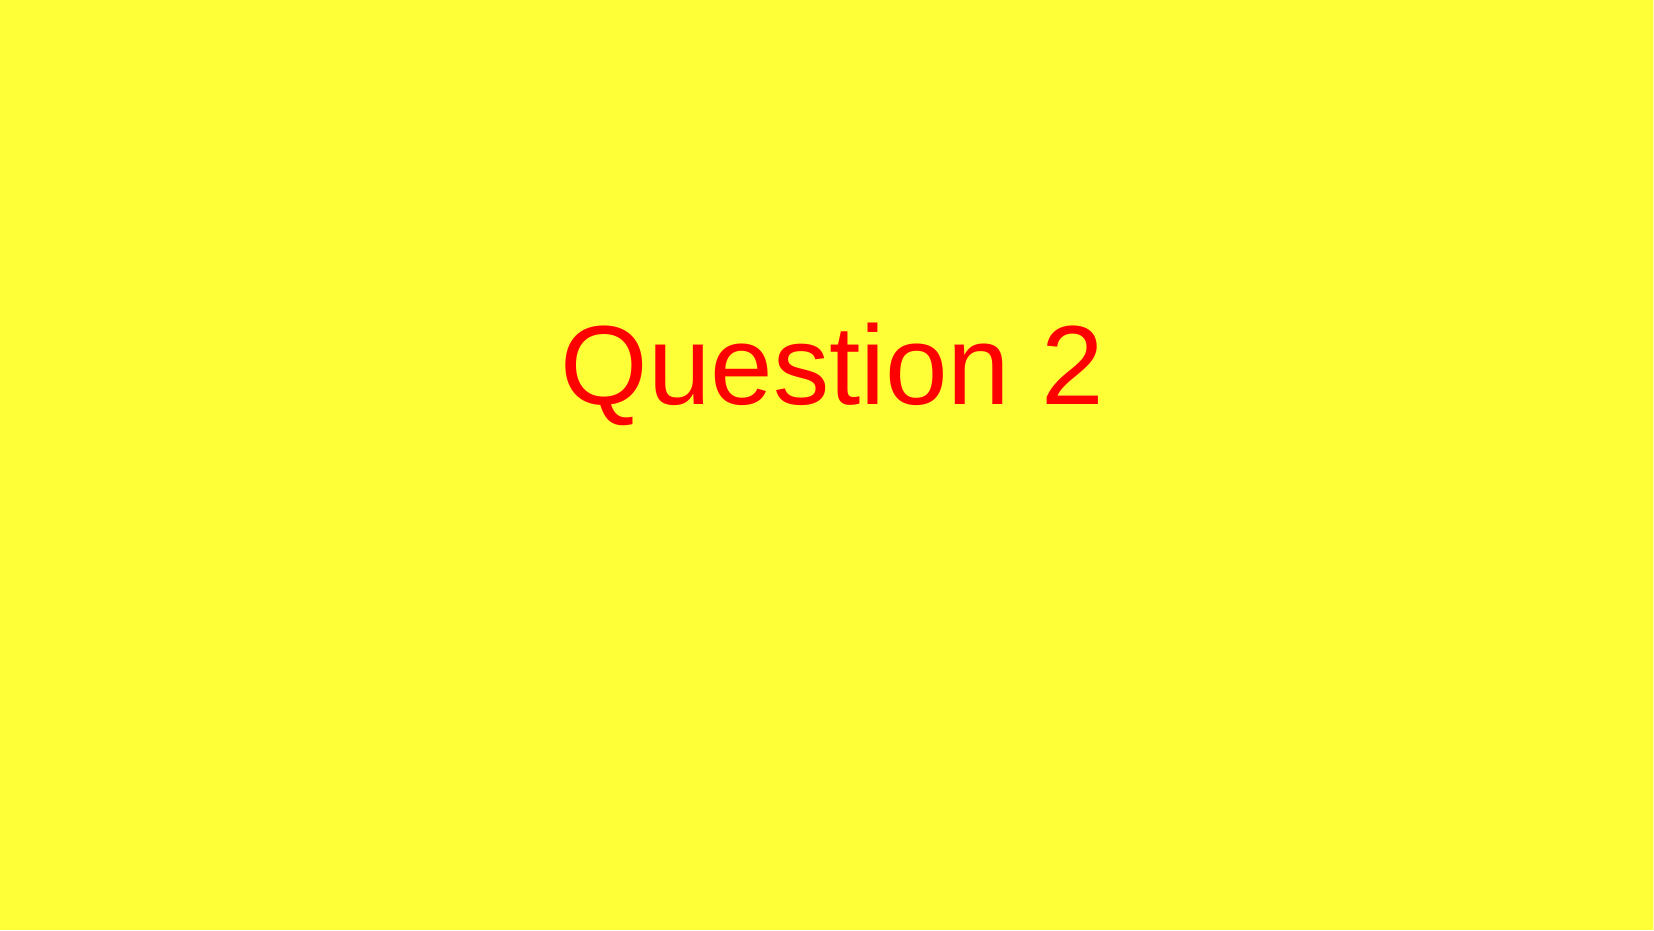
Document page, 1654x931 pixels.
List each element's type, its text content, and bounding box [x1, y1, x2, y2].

title Question 2 [88, 287, 1577, 443]
